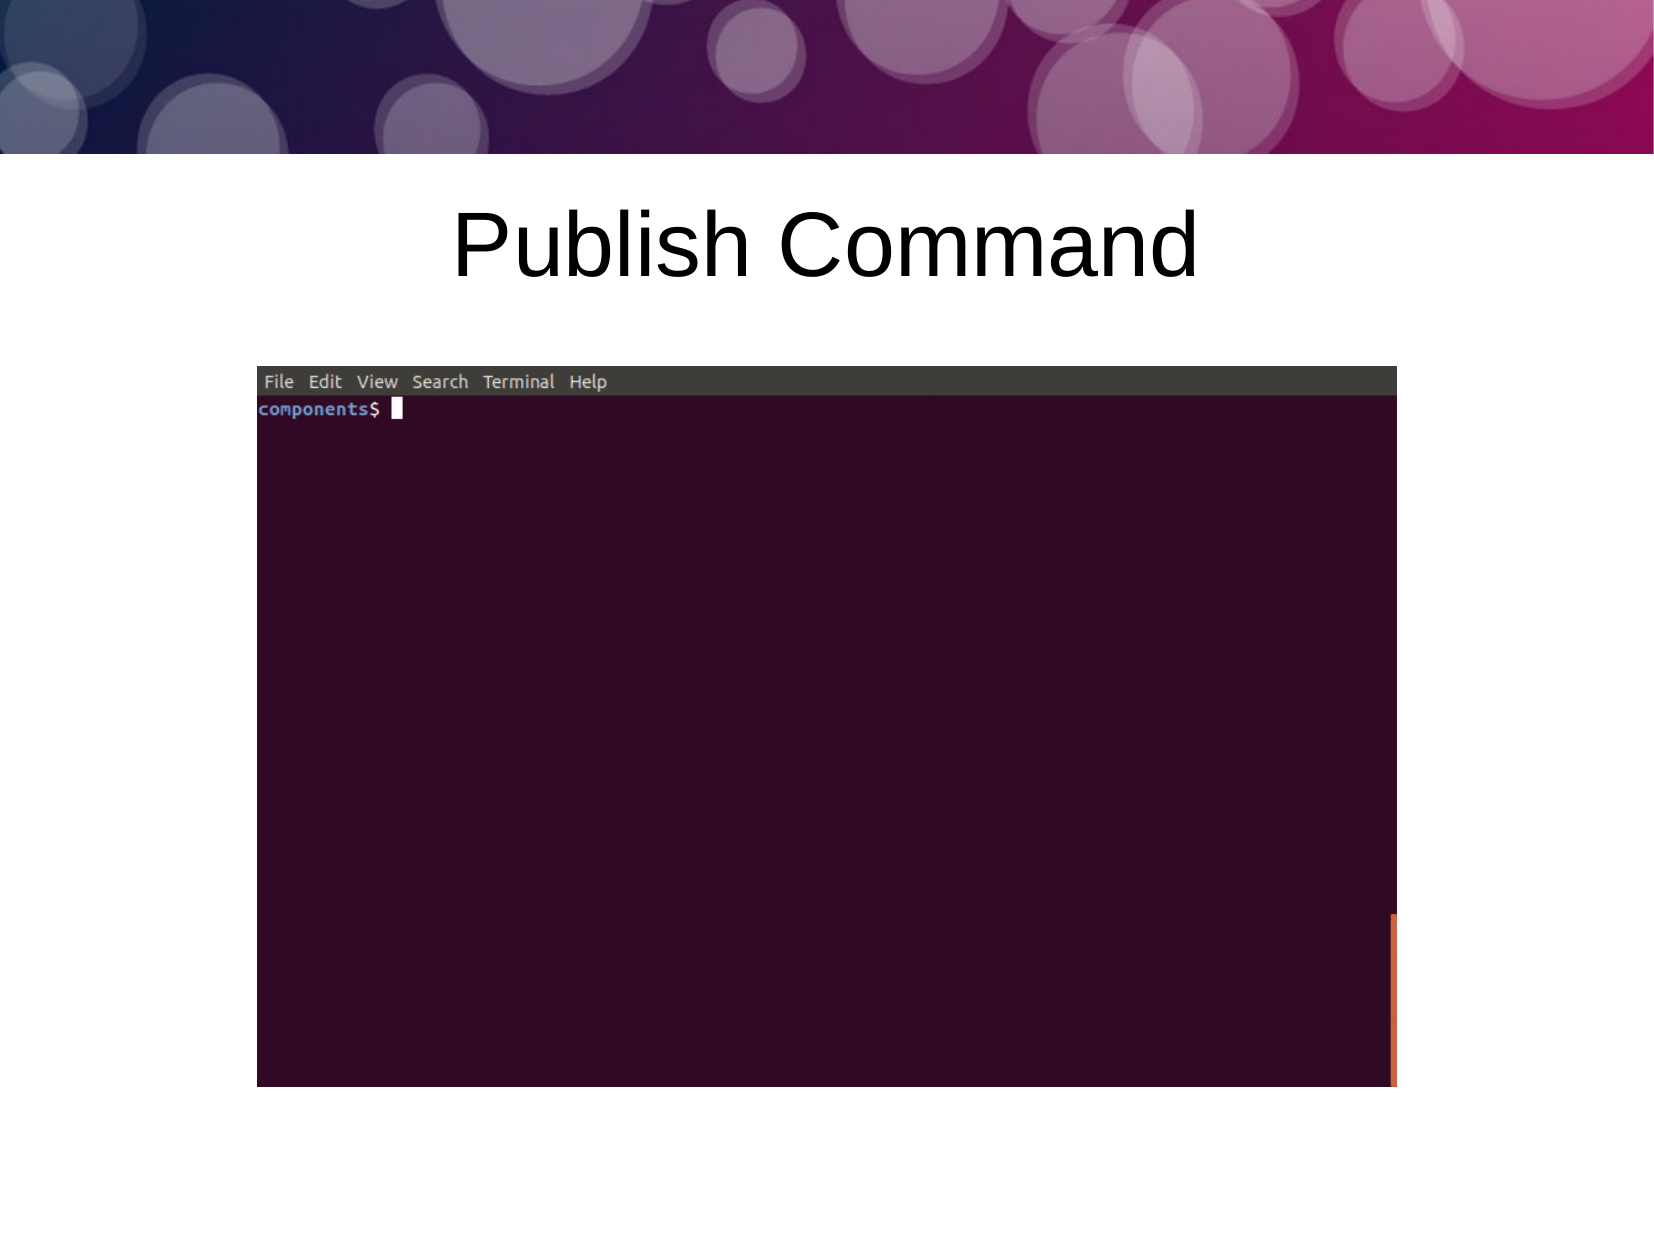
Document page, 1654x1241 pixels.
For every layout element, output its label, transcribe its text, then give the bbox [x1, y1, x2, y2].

title Publish Command [82, 159, 1571, 331]
picture [257, 366, 1397, 1087]
picture [0, 0, 1654, 154]
